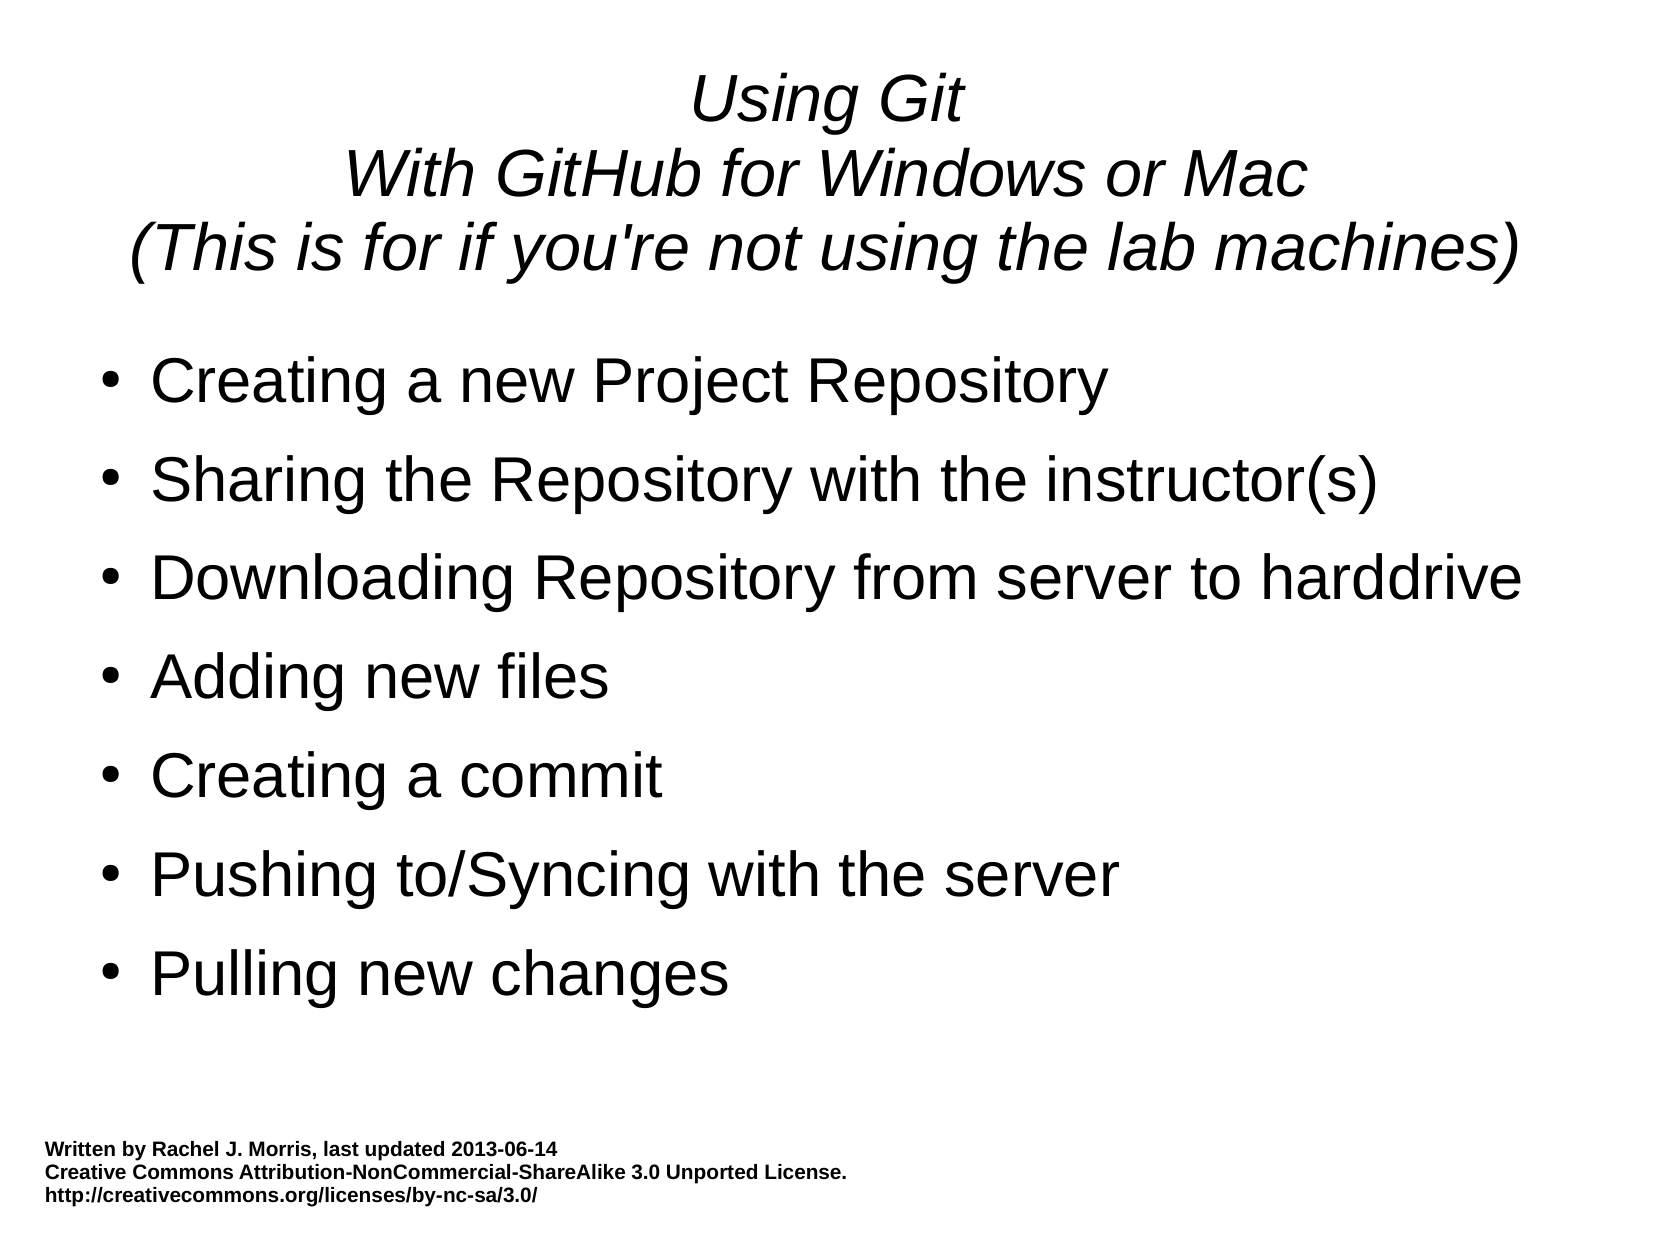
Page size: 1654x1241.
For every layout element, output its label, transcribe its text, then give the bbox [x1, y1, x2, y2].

list Creating a new Project Repository Sharing the Repository with the instructor(s) Downloading Repository from server to harddrive Adding new files Creating a commit Pushing to/Syncing with the server Pulling new changes [82, 345, 1538, 1065]
title Using Git With GitHub for Windows or Mac (This is for if you're not using the lab machines) [82, 60, 1571, 286]
